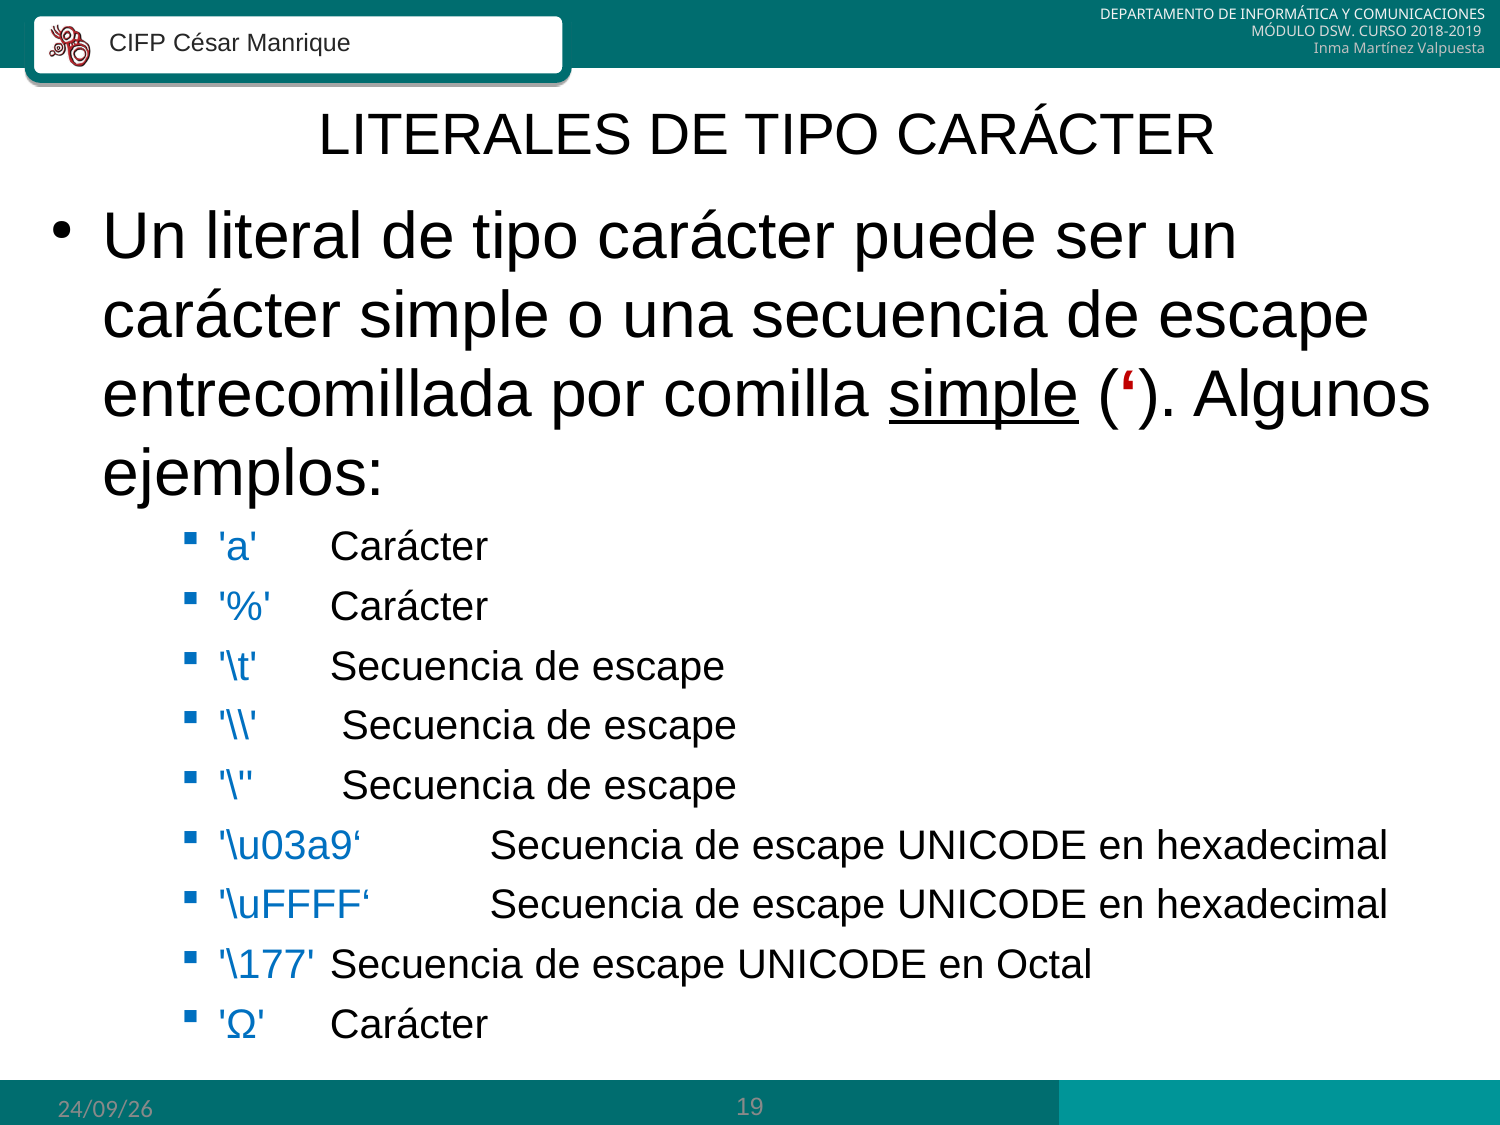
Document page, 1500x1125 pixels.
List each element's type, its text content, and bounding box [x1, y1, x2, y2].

title LITERALES DE TIPO CARÁCTER [17, 90, 1483, 173]
text_box <número> [512, 1082, 988, 1125]
picture [47, 23, 93, 67]
text_box 18/09/18 [42, 1085, 344, 1125]
list Un literal de tipo carácter puede ser un carácter simple o una secuencia de escape entrecomillada por comilla simple (‘). Algunos ejemplos: 'a' Carácter '%' Carácter '\t' Secuencia de escape '\\' Secuencia de escape '\'' Secuencia de escape '\u03a9‘ Secuencia de escape UNICODE en hexadecimal '\uFFFF‘ Secuencia de escape UNICODE en hexadecimal '\177' Secuencia de escape UNICODE en Octal 'Ω' Carácter [17, 184, 1483, 1059]
